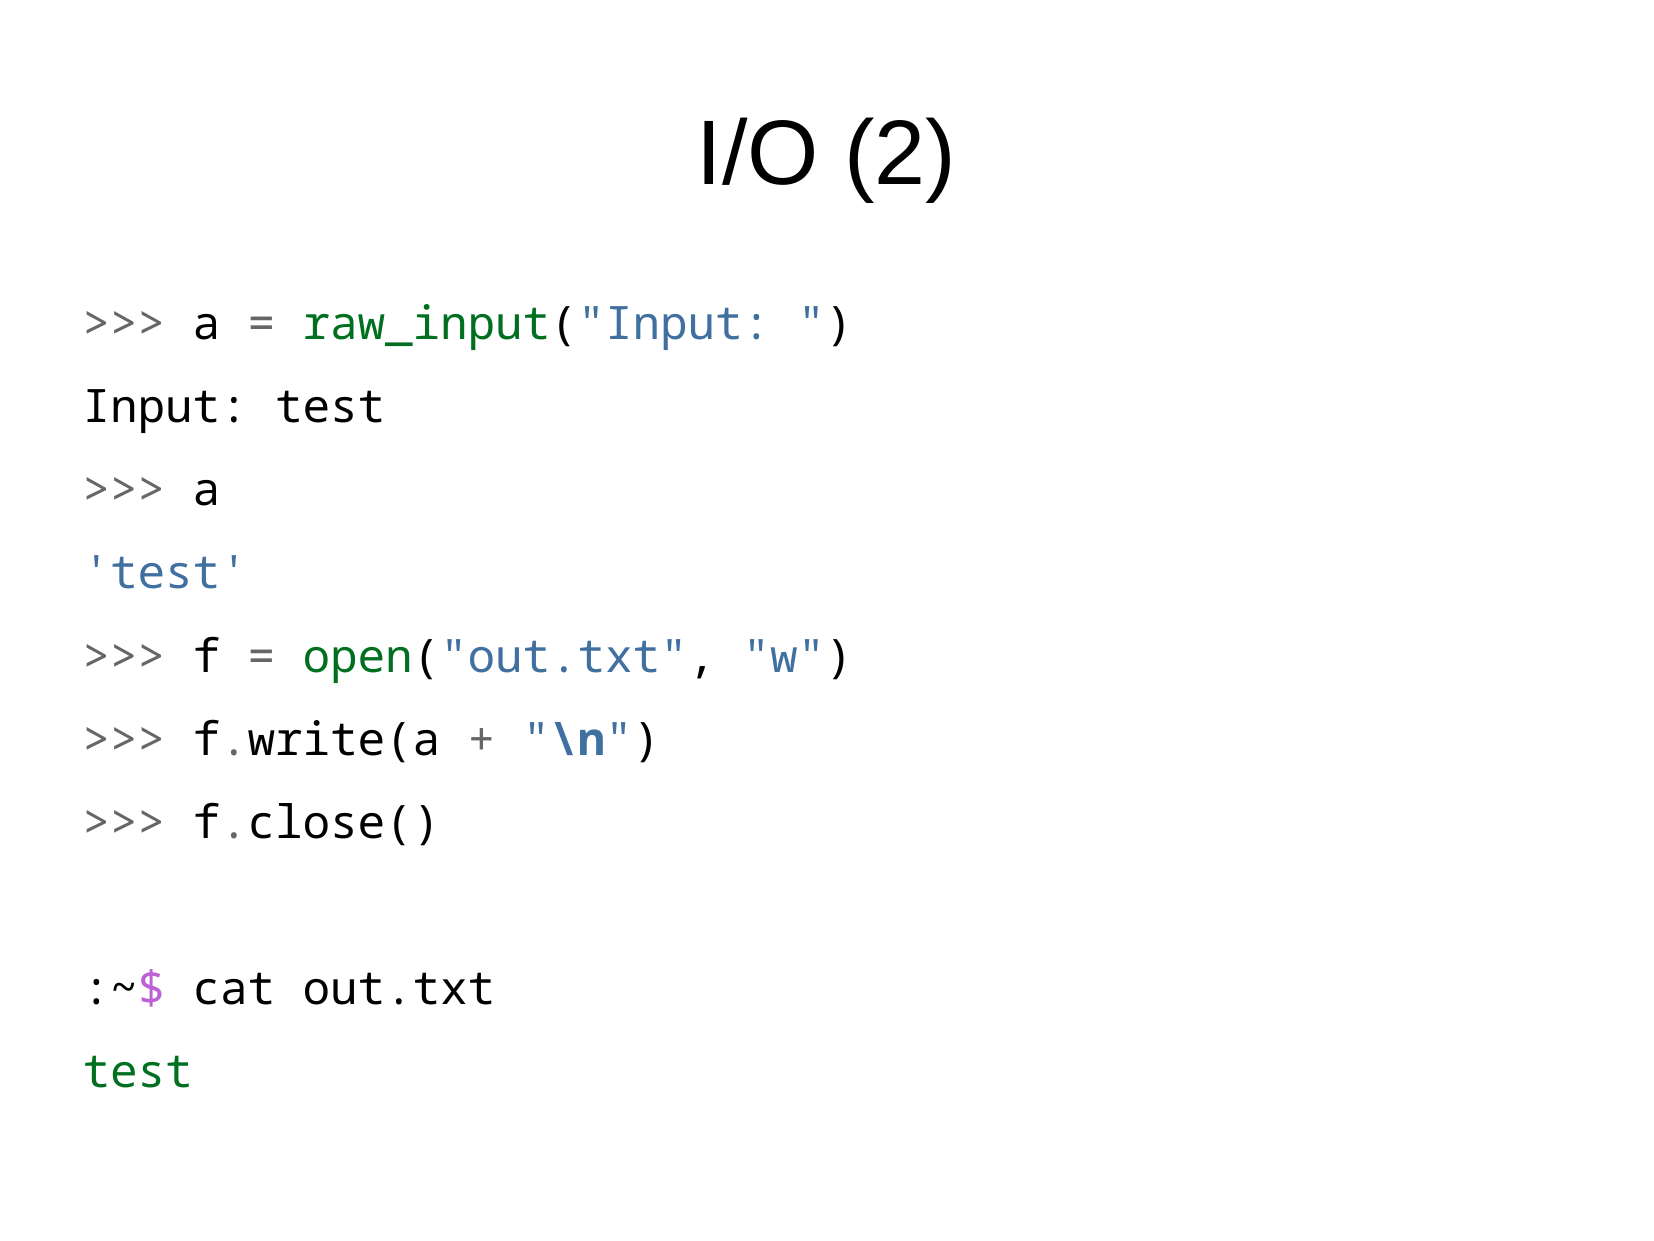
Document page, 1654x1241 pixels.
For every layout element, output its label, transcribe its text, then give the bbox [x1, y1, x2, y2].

title I/O (2) [82, 49, 1571, 257]
list >>> a = raw_input("Input: ") Input: test >>> a 'test' >>> f = open("out.txt", "w") >>> f.write(a + "\n") >>> f.close() :~$ cat out.txt test [82, 290, 1571, 1111]
